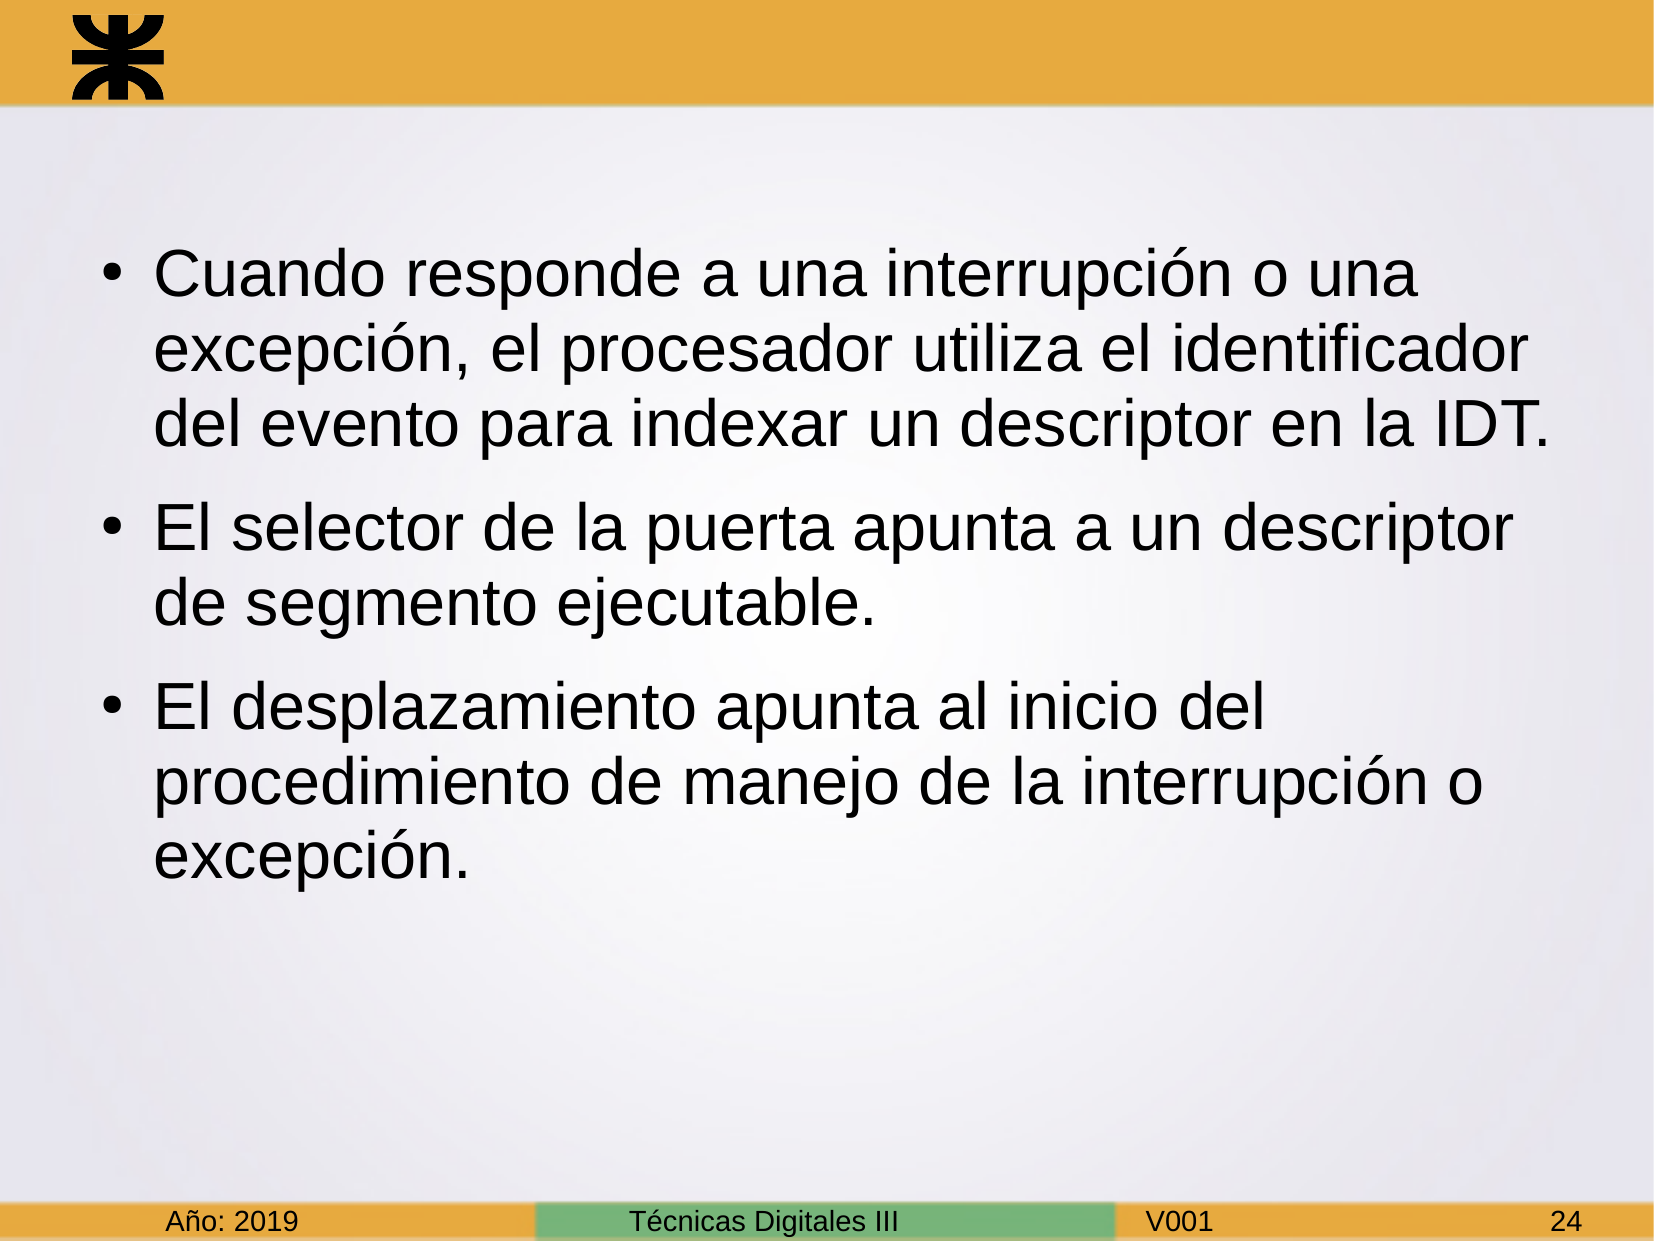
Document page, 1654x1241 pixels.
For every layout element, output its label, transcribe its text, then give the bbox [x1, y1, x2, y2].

picture [0, 0, 1654, 1241]
list Cuando responde a una interrupción o una excepción, el procesador utiliza el identificador del evento para indexar un descriptor en la IDT. El selector de la puerta apunta a un descriptor de segmento ejecutable. El desplazamiento apunta al inicio del procedimiento de manejo de la interrupción o excepción. [82, 236, 1571, 956]
